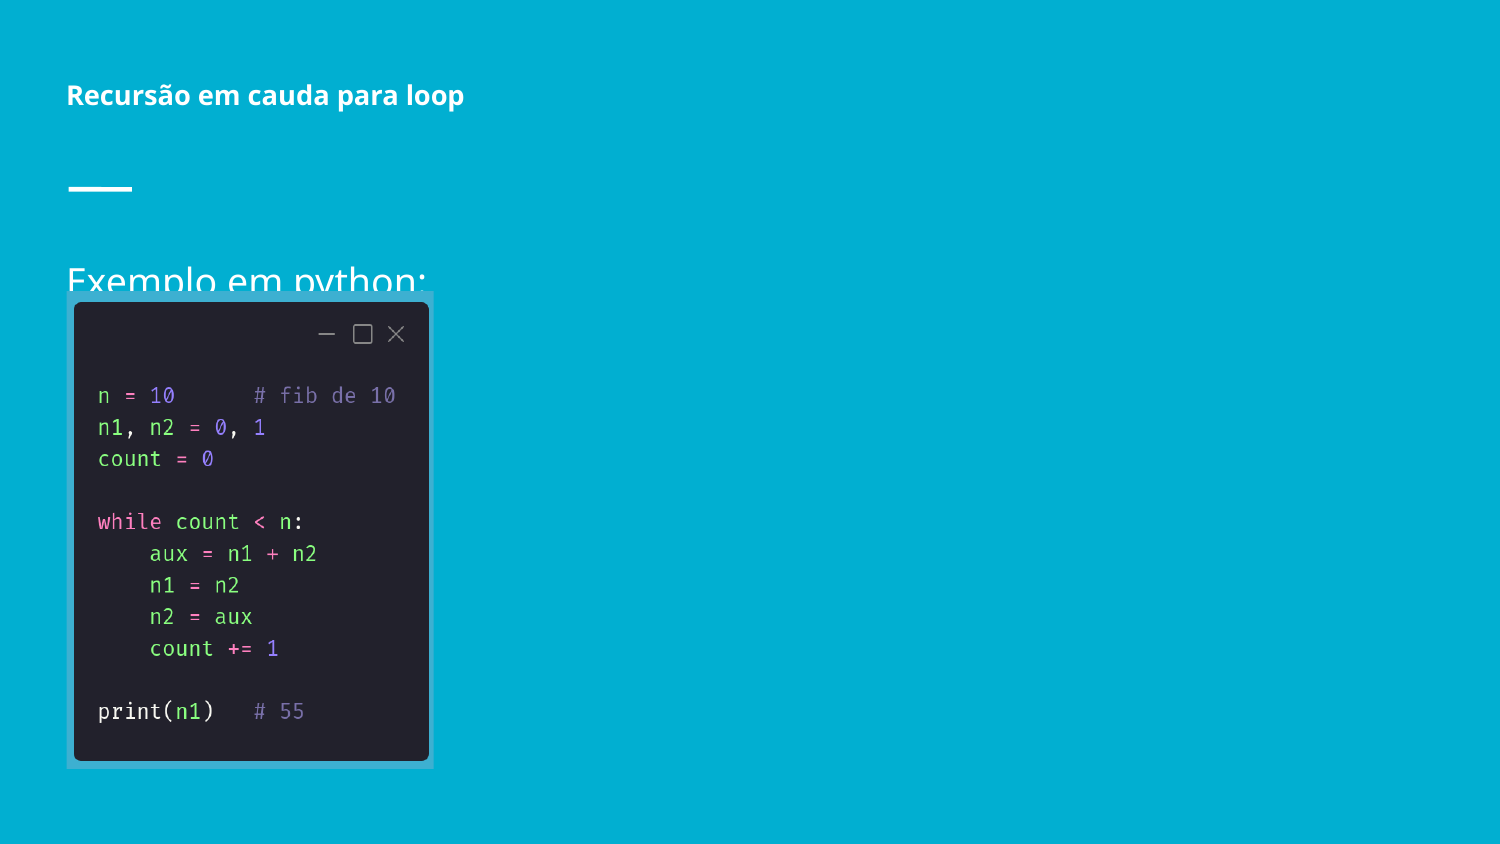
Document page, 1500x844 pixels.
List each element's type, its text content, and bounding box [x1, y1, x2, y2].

picture [66, 291, 434, 769]
title Recursão em cauda para loop [51, 61, 1449, 167]
list Exemplo em python: [51, 232, 1449, 750]
